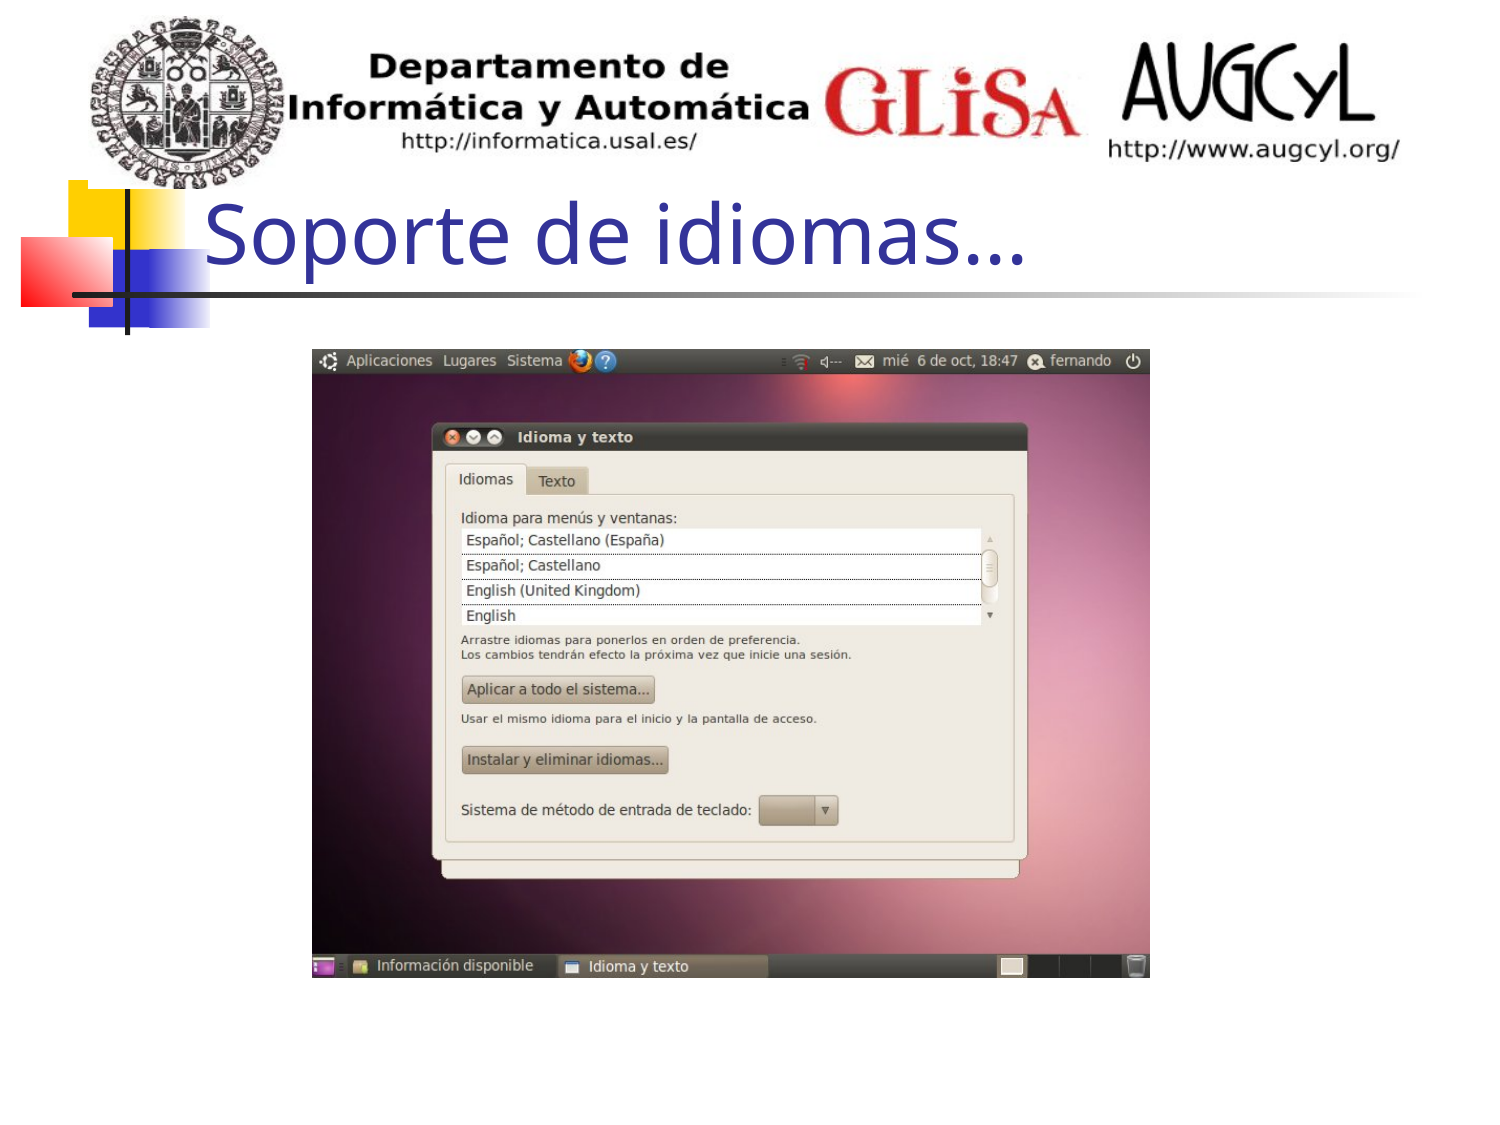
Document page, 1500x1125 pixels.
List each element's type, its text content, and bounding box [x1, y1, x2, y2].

picture [88, 15, 1422, 189]
title Soporte de idiomas... [188, 101, 1468, 289]
picture [312, 349, 1150, 978]
